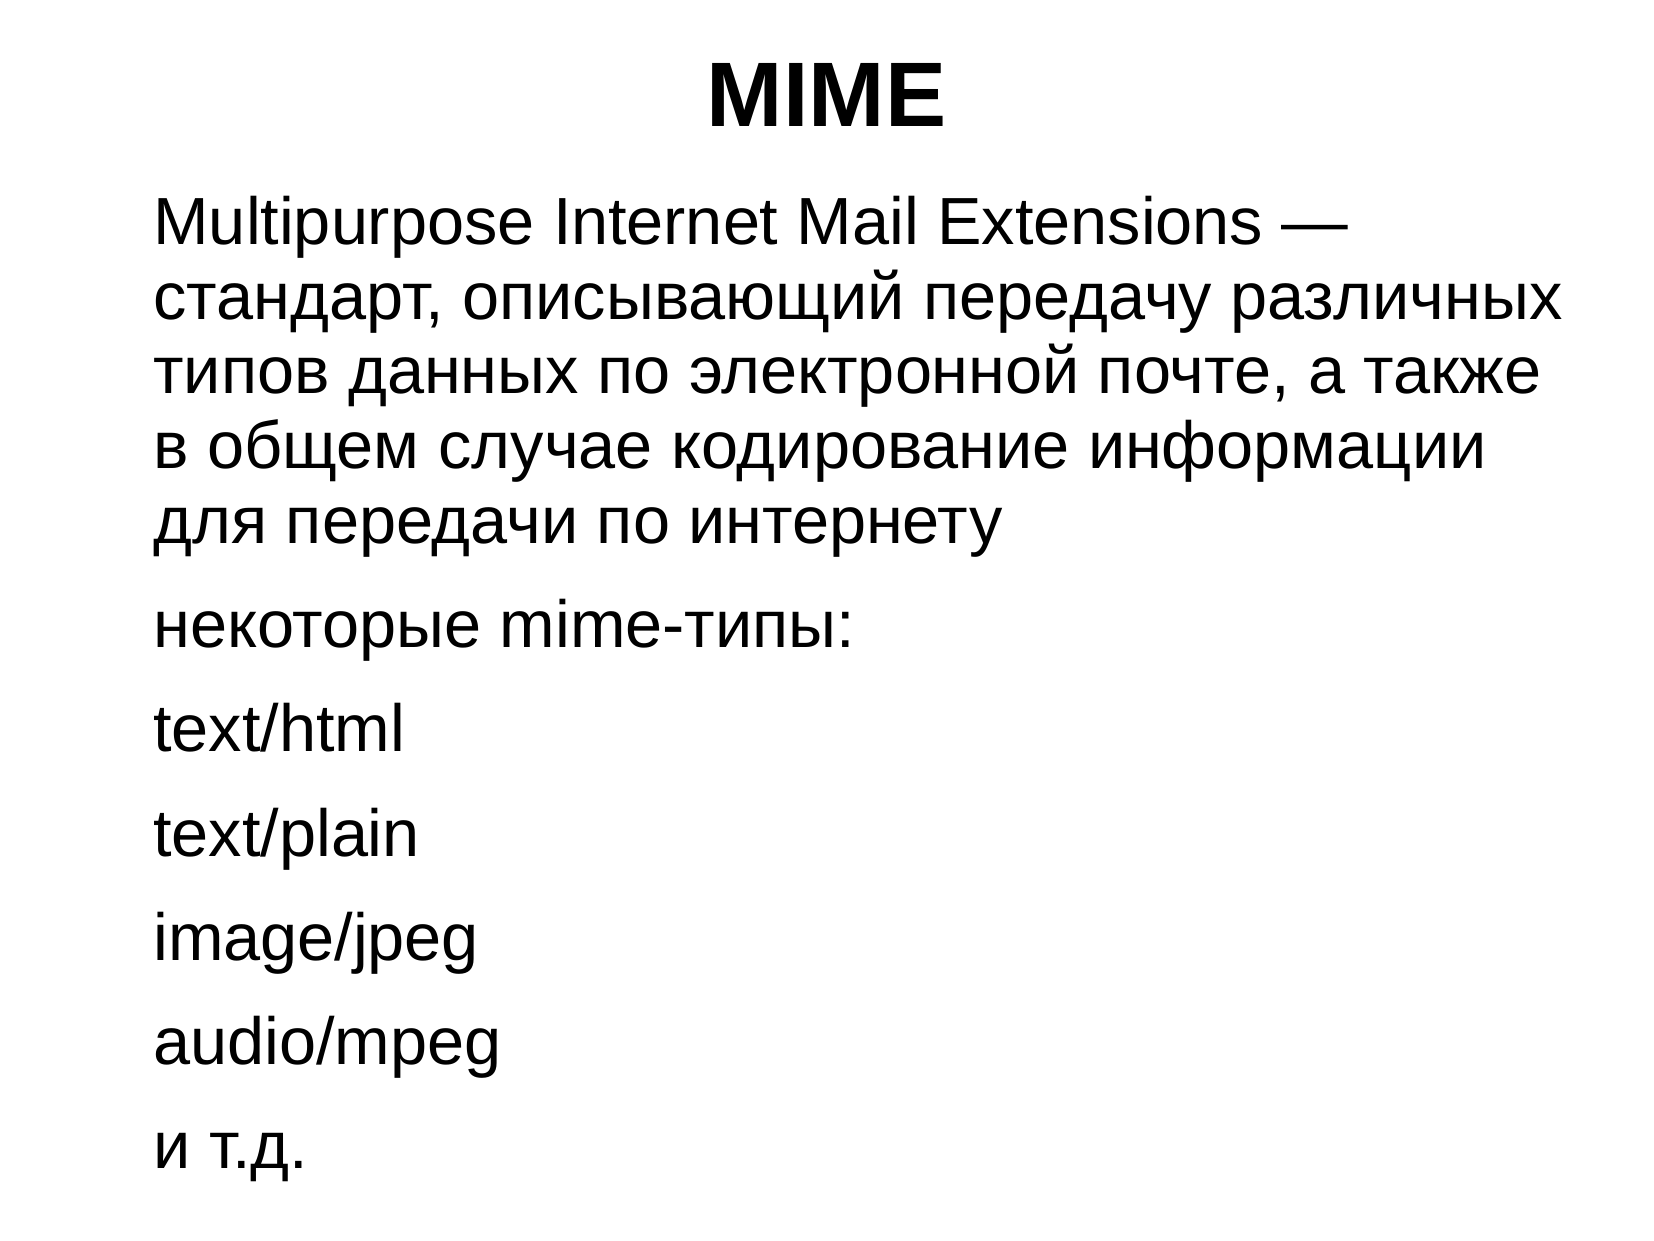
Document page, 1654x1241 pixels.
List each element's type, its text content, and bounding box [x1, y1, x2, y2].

list Multipurpose Internet Mail Extensions — стандарт, описывающий передачу различных типов данных по электронной почте, а также в общем случае кодирование информации для передачи по интернету некоторые mime-типы: text/html text/plain image/jpeg audio/mpeg и т.д. [82, 183, 1571, 1184]
title MIME [82, 29, 1571, 160]
